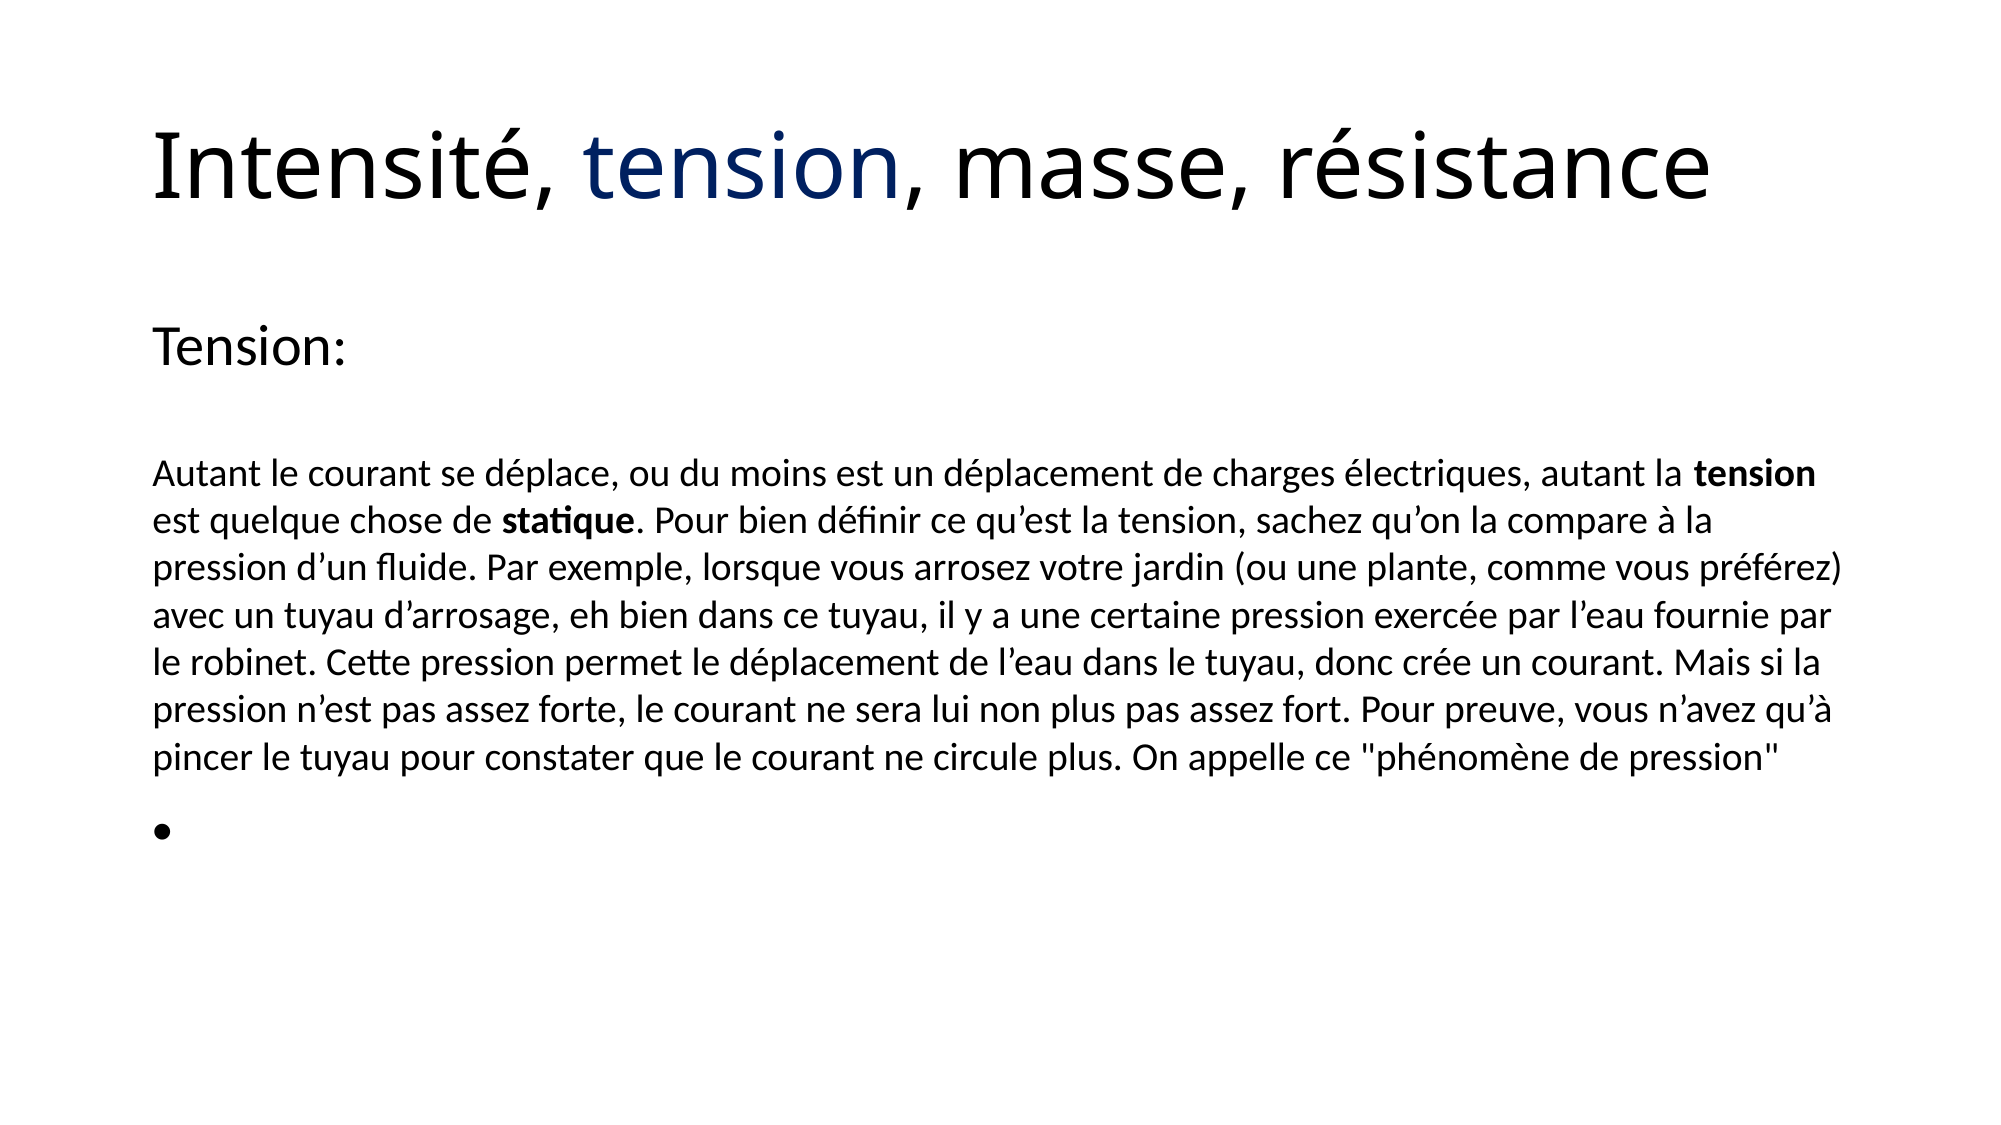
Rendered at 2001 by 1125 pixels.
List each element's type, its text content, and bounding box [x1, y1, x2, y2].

title Intensité, tension, masse, résistance [137, 59, 1863, 278]
list Tension: Autant le courant se déplace, ou du moins est un déplacement de charges électriques, autant la tension est quelque chose de statique. Pour bien définir ce qu’est la tension, sachez qu’on la compare à la pression d’un fluide. Par exemple, lorsque vous arrosez votre jardin (ou une plante, comme vous préférez) avec un tuyau d’arrosage, eh bien dans ce tuyau, il y a une certaine pression exercée par l’eau fournie par le robinet. Cette pression permet le déplacement de l’eau dans le tuyau, donc crée un courant. Mais si la pression n’est pas assez forte, le courant ne sera lui non plus pas assez fort. Pour preuve, vous n’avez qu’à pincer le tuyau pour constater que le courant ne circule plus. On appelle ce "phénomène de pression" [137, 299, 1863, 1014]
